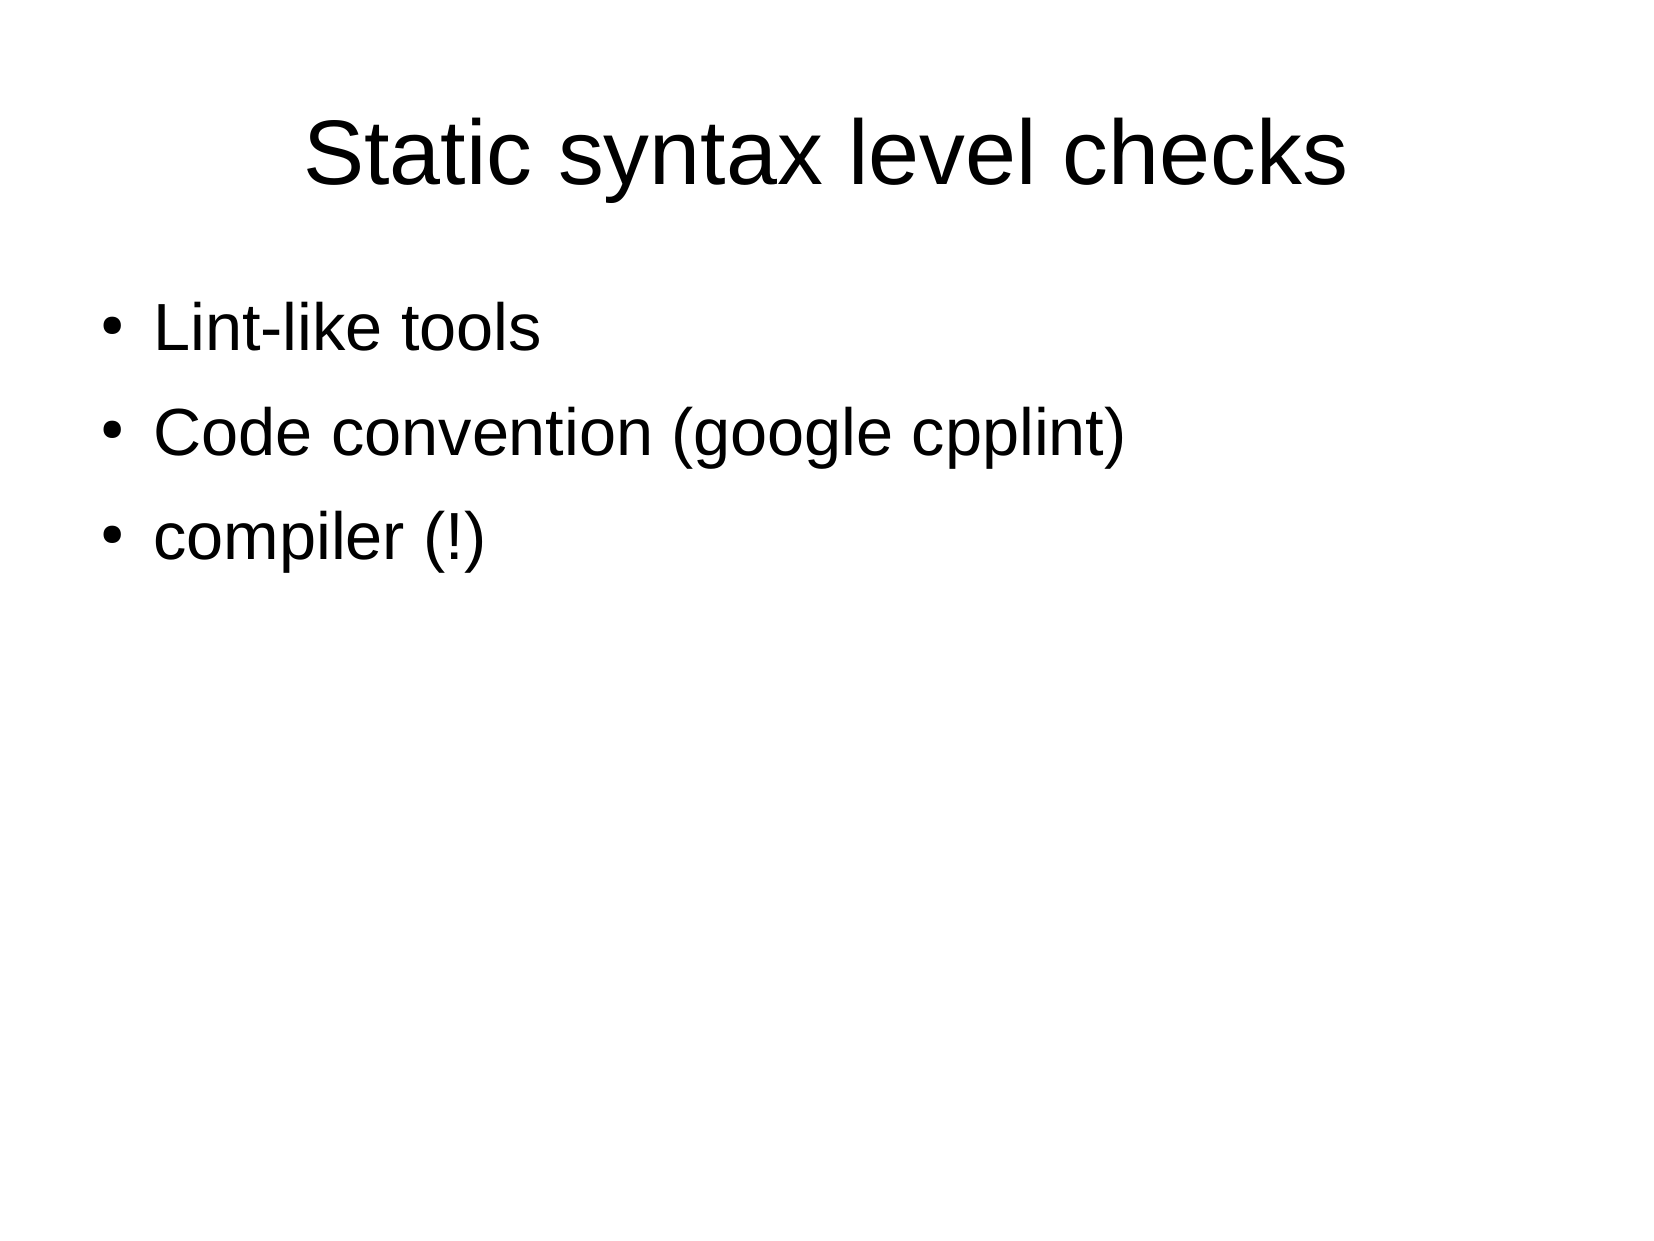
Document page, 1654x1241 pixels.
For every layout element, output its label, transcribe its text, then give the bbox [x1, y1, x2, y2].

list Lint-like tools Code convention (google cpplint) compiler (!) [82, 290, 1571, 1010]
title Static syntax level checks [82, 49, 1571, 257]
